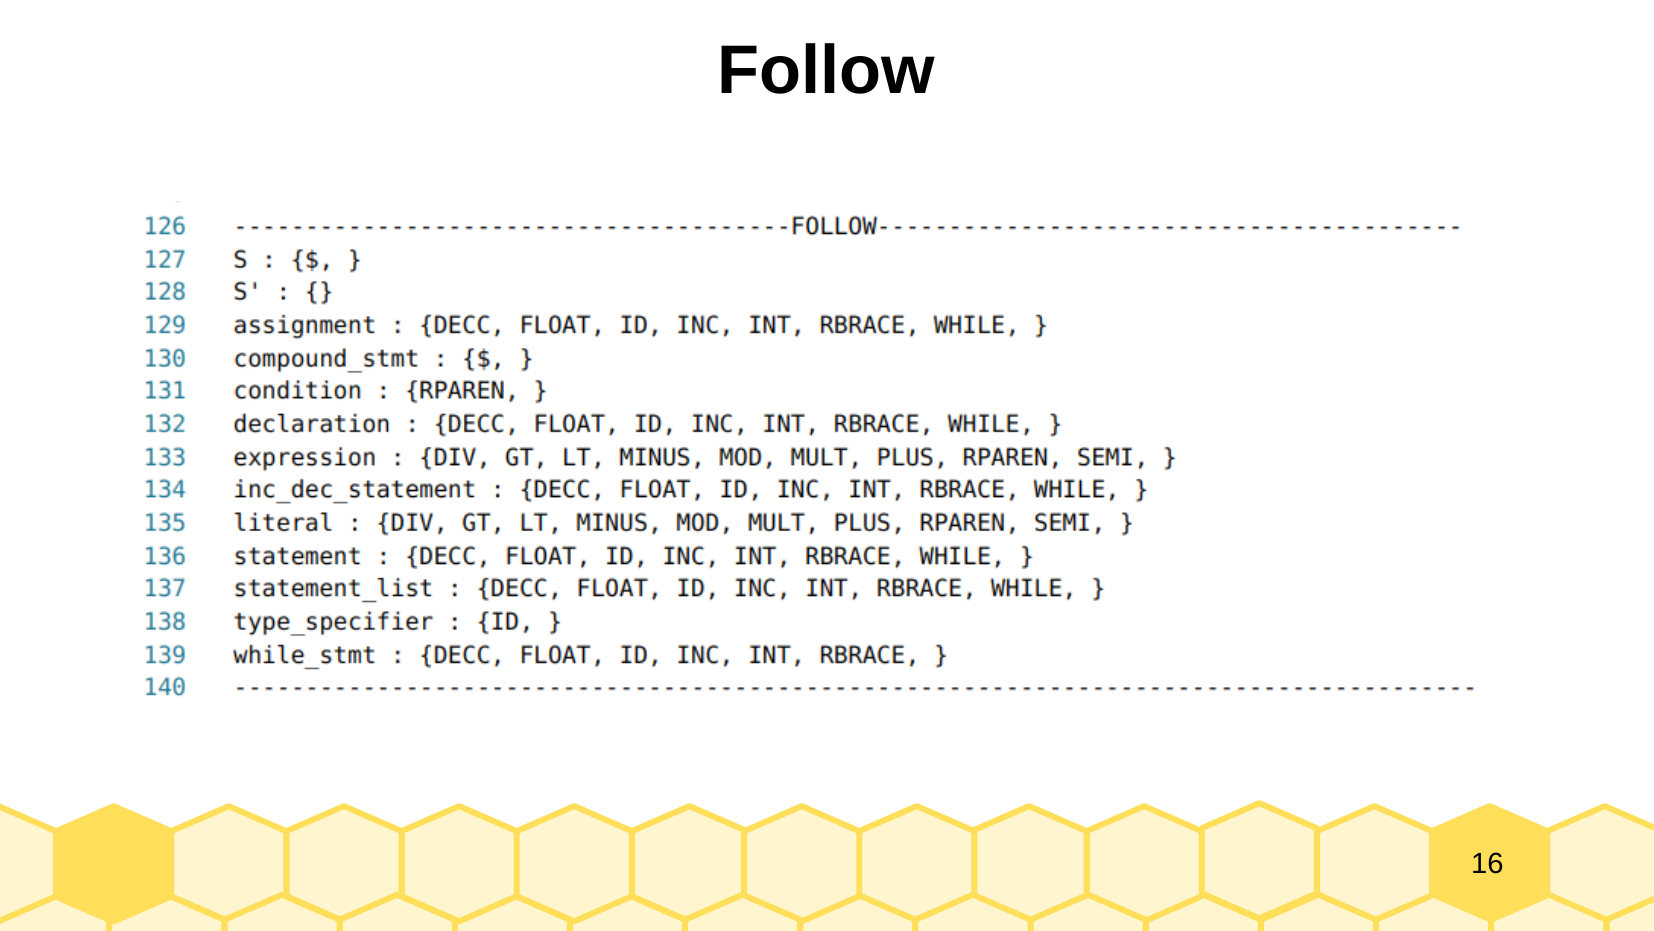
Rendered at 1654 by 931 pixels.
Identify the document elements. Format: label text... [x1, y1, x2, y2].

picture [118, 201, 1539, 709]
title Follow [82, 0, 1571, 148]
